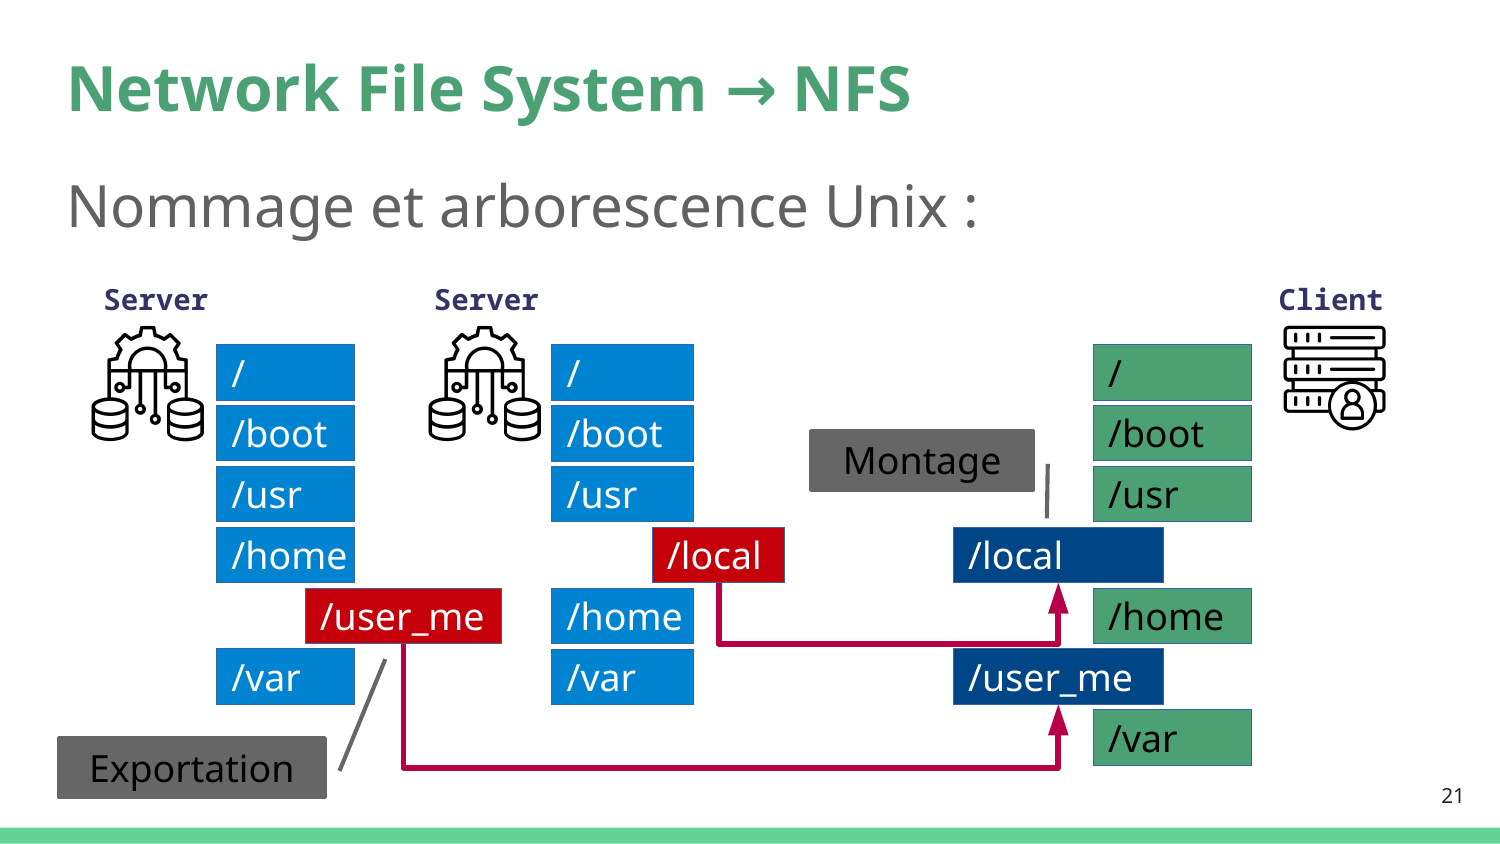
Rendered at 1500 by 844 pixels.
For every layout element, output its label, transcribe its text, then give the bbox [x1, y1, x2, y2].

picture [88, 326, 207, 443]
text_box /usr [551, 466, 694, 522]
slide_number <numéro> [1389, 764, 1480, 830]
picture [1281, 331, 1388, 432]
text_box / [1093, 344, 1252, 401]
text_box /user_me [953, 648, 1164, 705]
text_box / [216, 344, 355, 401]
text_box /user_me [305, 588, 502, 644]
text_box / [551, 344, 694, 401]
text_box Server [88, 272, 225, 326]
title Network File System → NFS [51, 23, 1449, 117]
text_box /home [551, 588, 694, 644]
text_box /local [652, 527, 785, 583]
list Nommage et arborescence Unix : [51, 144, 1477, 266]
text_box Exportation [59, 738, 325, 797]
text_box /usr [216, 466, 355, 522]
text_box Montage [812, 431, 1033, 490]
text_box /var [1093, 709, 1252, 766]
text_box /boot [1093, 405, 1252, 461]
text_box /var [216, 648, 355, 705]
text_box Client [1263, 271, 1444, 331]
text_box /home [1093, 588, 1252, 644]
text_box /boot [216, 405, 355, 461]
text_box /usr [1093, 466, 1252, 522]
text_box /home [216, 527, 355, 583]
text_box /boot [551, 405, 694, 462]
picture [425, 326, 544, 443]
text_box /var [551, 649, 694, 705]
text_box Server [419, 272, 556, 326]
text_box /local [953, 527, 1164, 583]
